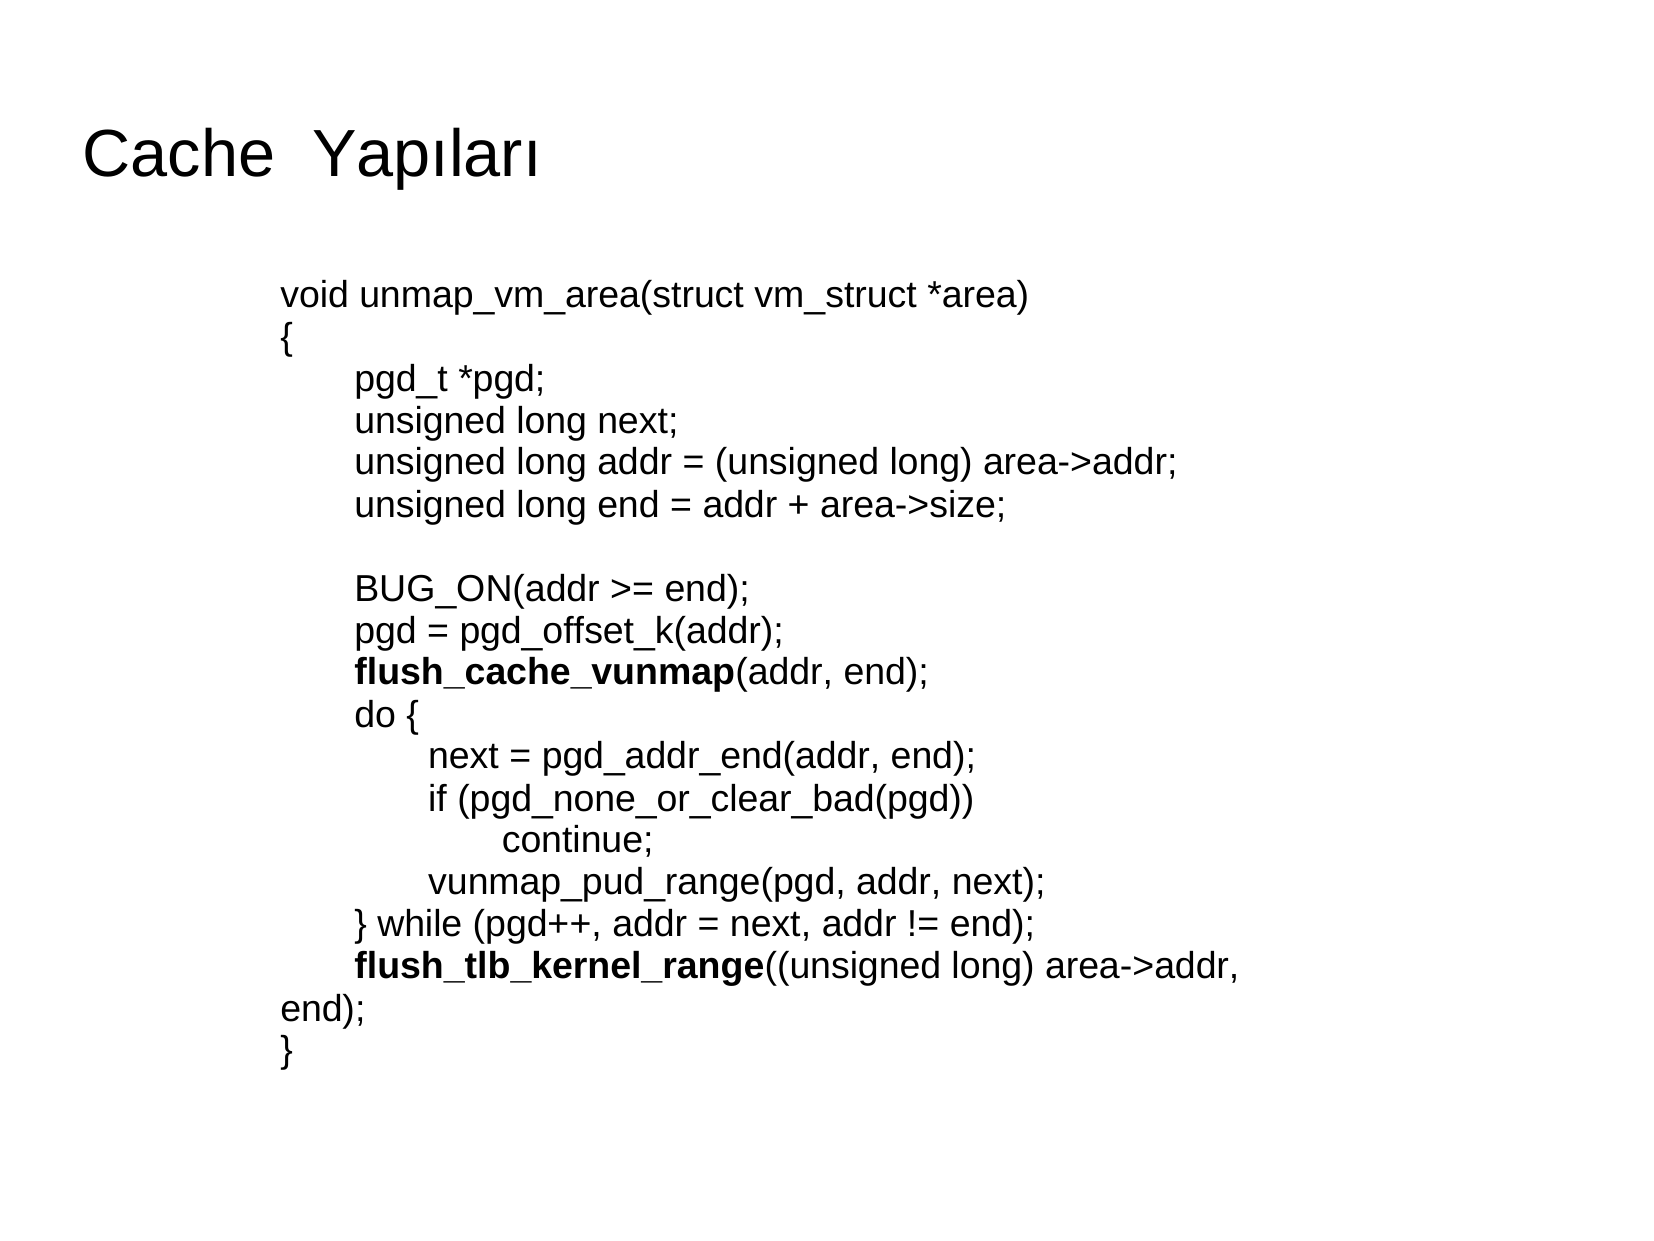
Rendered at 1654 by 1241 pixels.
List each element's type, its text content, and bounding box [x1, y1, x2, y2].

title Cache Yapıları [82, 49, 1571, 257]
text_box void unmap_vm_area(struct vm_struct *area) { pgd_t *pgd; unsigned long next; unsigned long addr = (unsigned long) area->addr; unsigned long end = addr + area->size; BUG_ON(addr >= end); pgd = pgd_offset_k(addr); flush_cache_vunmap(addr, end); do { next = pgd_addr_end(addr, end); if (pgd_none_or_clear_bad(pgd)) continue; vunmap_pud_range(pgd, addr, next); } while (pgd++, addr = next, addr != end); flush_tlb_kernel_range((unsigned long) area->addr, end); } [265, 265, 1318, 1168]
